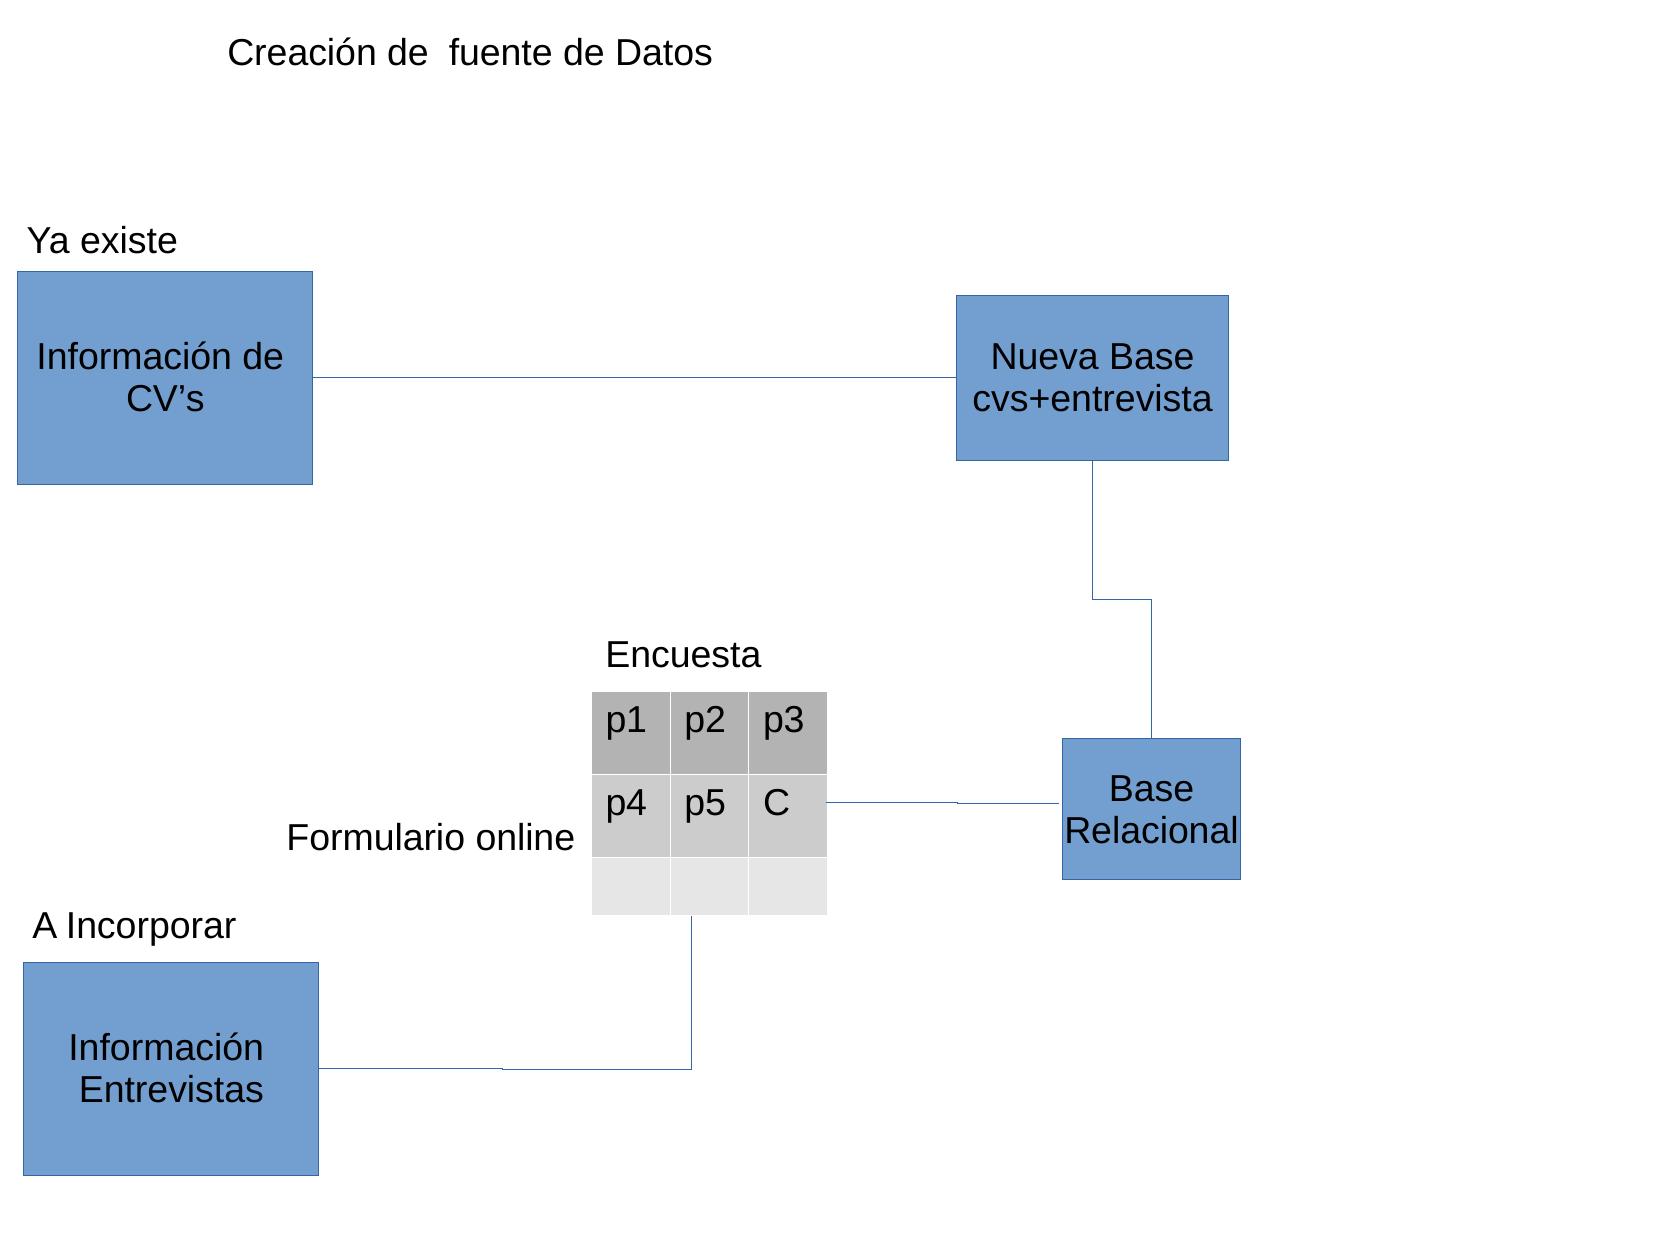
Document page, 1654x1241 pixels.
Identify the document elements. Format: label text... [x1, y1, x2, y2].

table_cell [592, 858, 670, 915]
table_header p1 [592, 692, 670, 774]
text_box Base Relacional [1062, 738, 1241, 880]
table_cell [671, 858, 748, 915]
text_box Nueva Base cvs+entrevista [956, 295, 1229, 461]
table_cell C [749, 775, 827, 857]
text_box Creación de fuente de Datos [212, 23, 728, 81]
table_cell p4 [592, 775, 670, 857]
text_box Formulario online [271, 809, 591, 869]
text_box Información Entrevistas [23, 962, 319, 1176]
text_box Encuesta [590, 625, 827, 683]
text_box Ya existe [11, 212, 313, 270]
text_box Información de CV’s [17, 271, 313, 485]
table_cell [749, 858, 827, 915]
text_box A Incorporar [17, 897, 319, 955]
table_cell p5 [671, 775, 748, 857]
table_header p3 [749, 692, 827, 774]
table_header p2 [671, 692, 748, 774]
